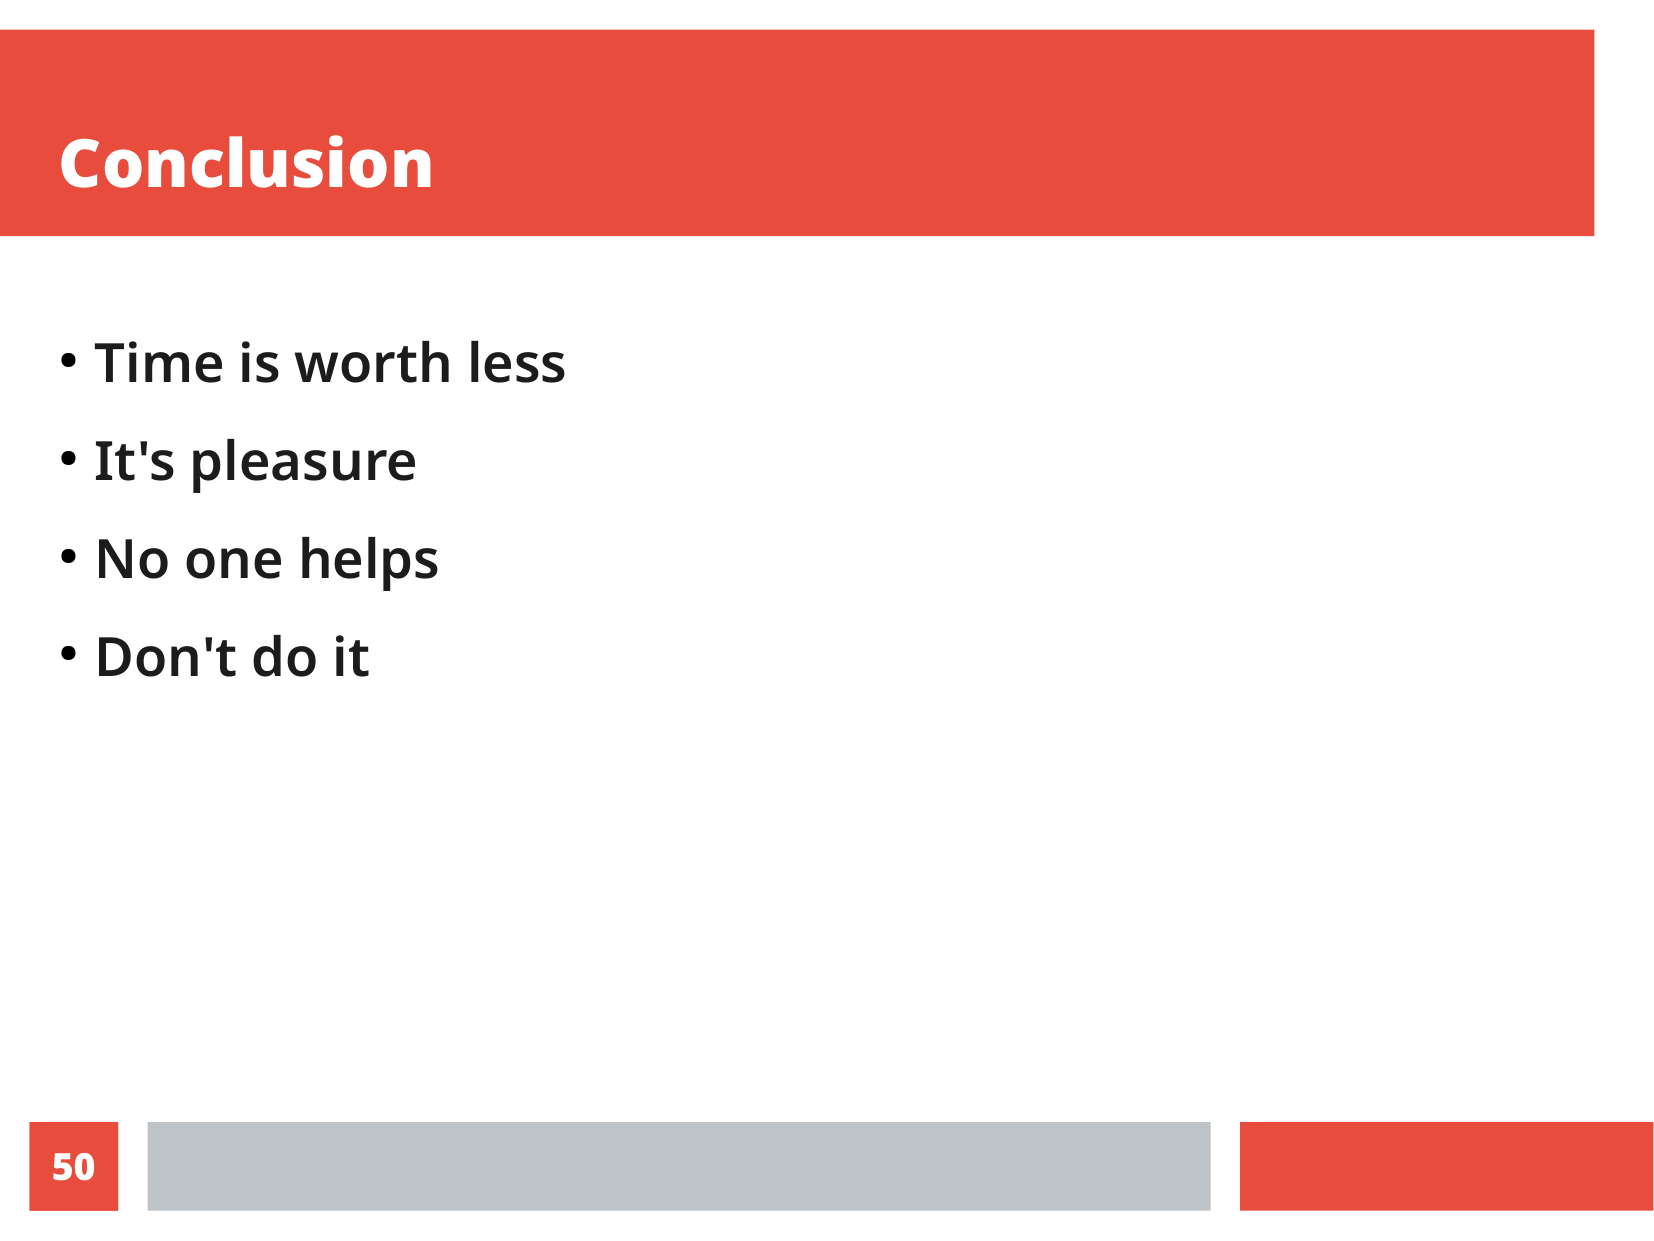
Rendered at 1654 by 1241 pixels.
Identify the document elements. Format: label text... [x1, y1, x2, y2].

list Time is worth less It's pleasure No one helps Don't do it [59, 324, 1565, 1093]
title Conclusion [59, 59, 1595, 207]
